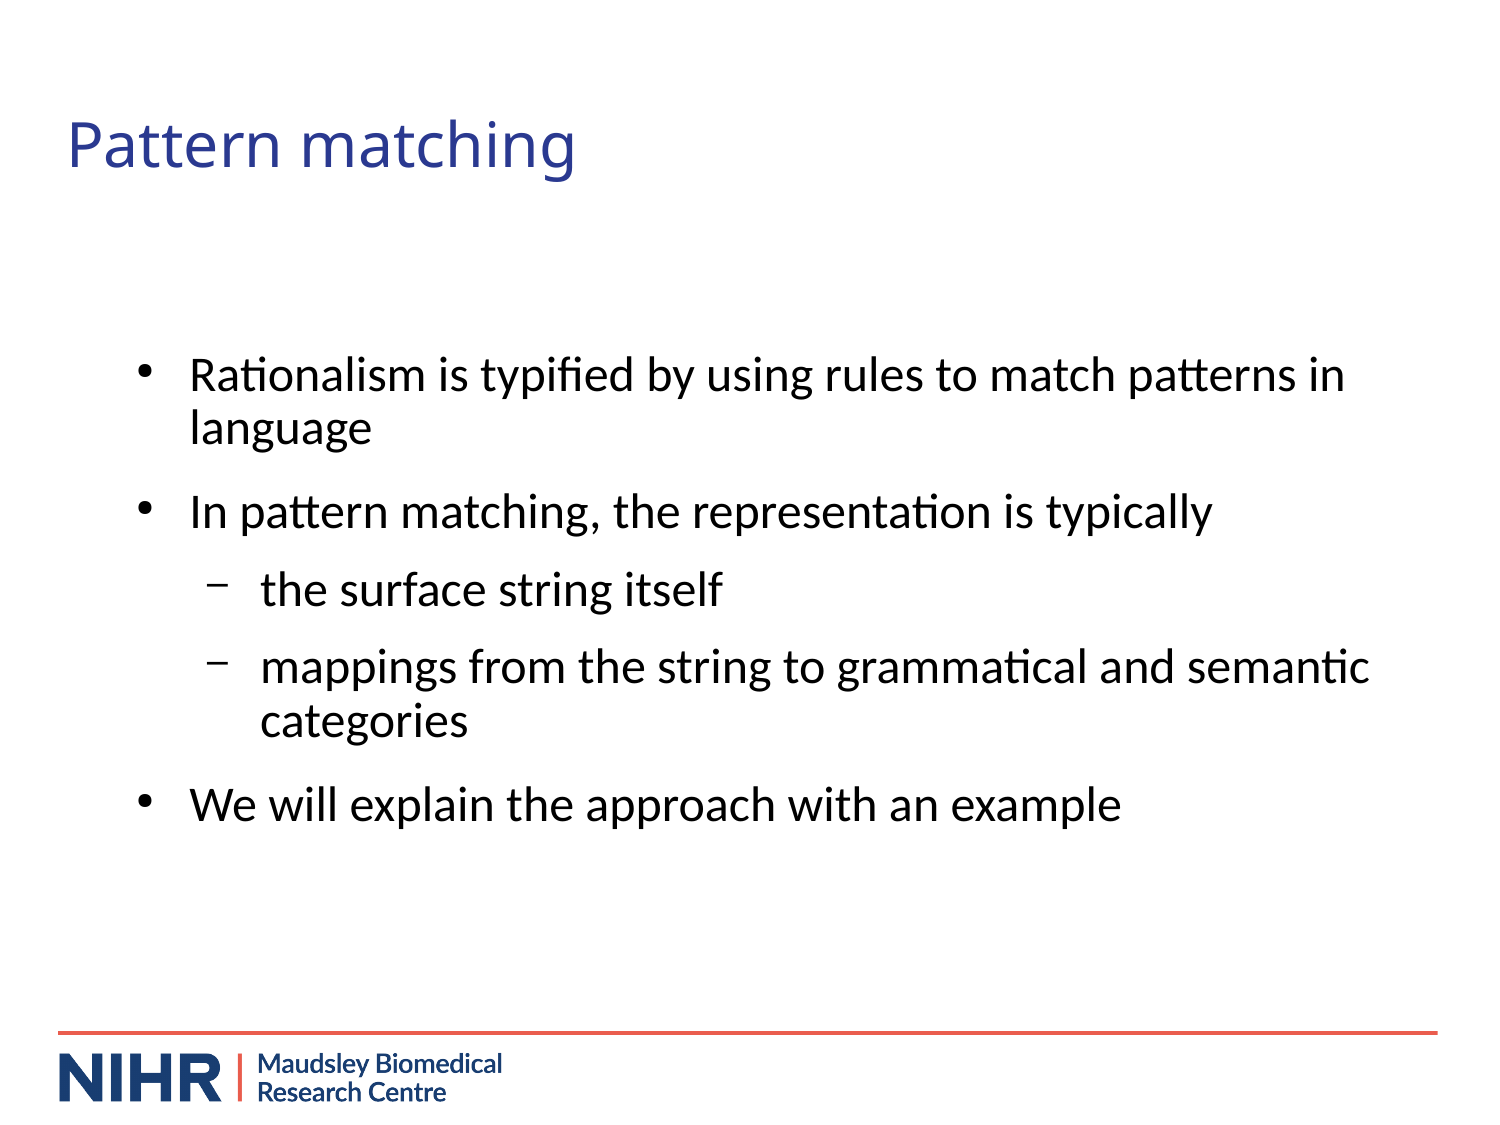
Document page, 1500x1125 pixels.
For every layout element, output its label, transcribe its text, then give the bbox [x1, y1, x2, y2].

title Pattern matching [51, 89, 1449, 223]
picture [29, 1018, 531, 1125]
list Rationalism is typified by using rules to match patterns in language In pattern matching, the representation is typically the surface string itself mappings from the string to grammatical and semantic categories We will explain the approach with an example [118, 258, 1394, 922]
